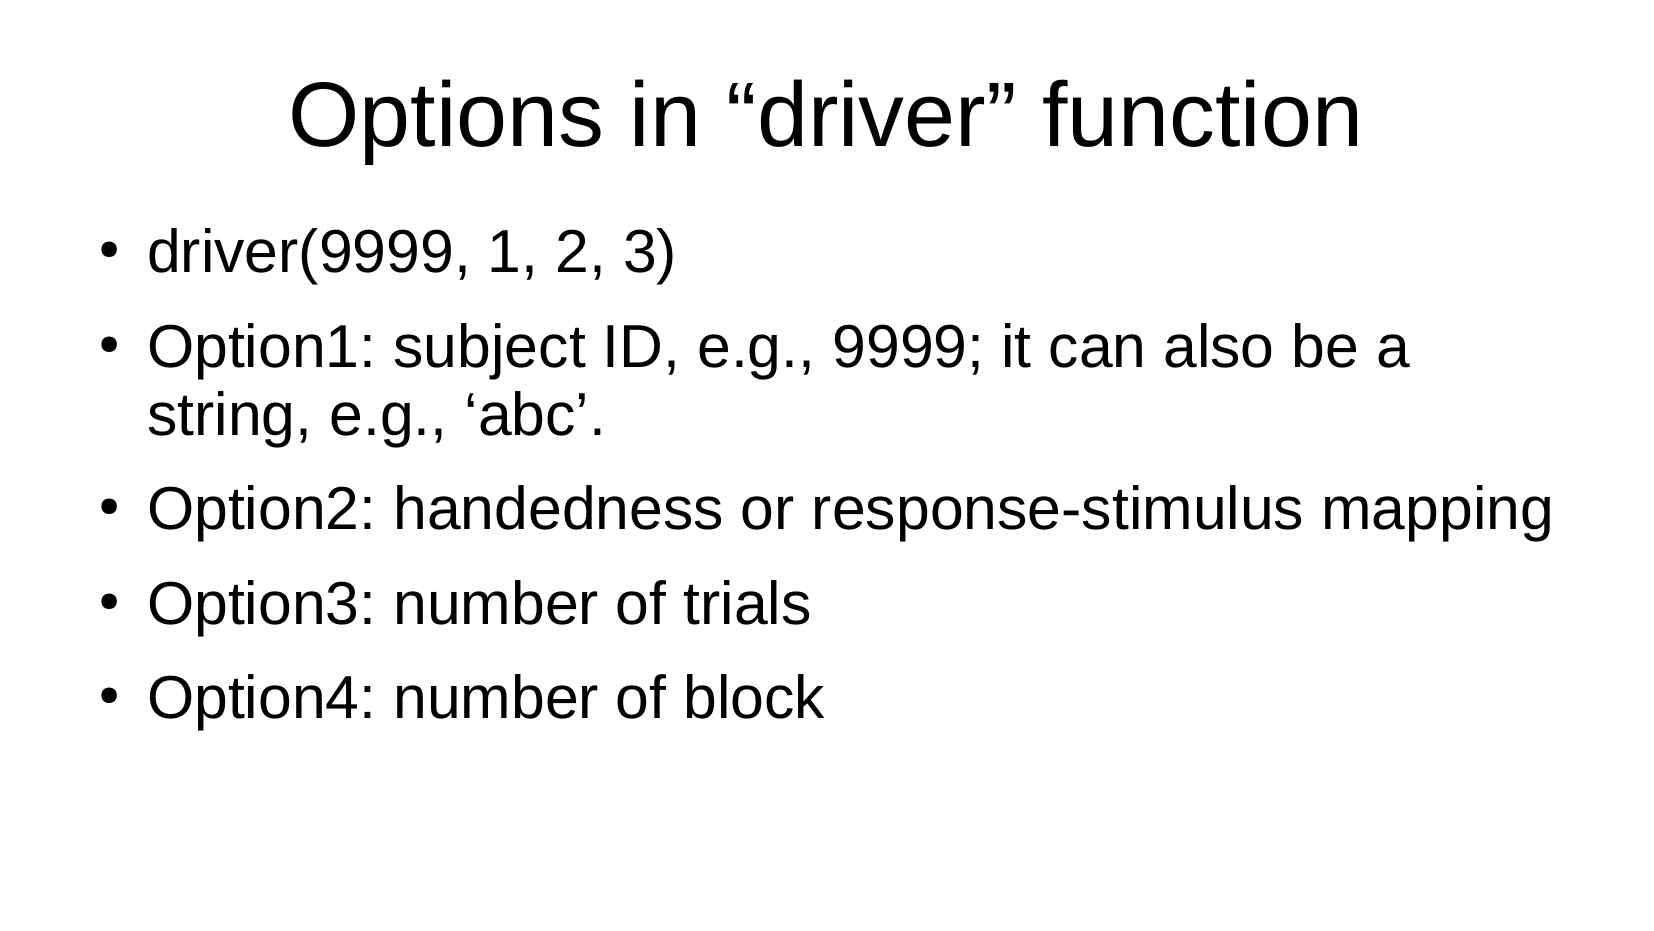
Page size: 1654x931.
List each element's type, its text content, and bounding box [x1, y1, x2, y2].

list driver(9999, 1, 2, 3) Option1: subject ID, e.g., 9999; it can also be a string, e.g., ‘abc’. Option2: handedness or response-stimulus mapping Option3: number of trials Option4: number of block [82, 217, 1571, 758]
title Options in “driver” function [82, 37, 1571, 193]
